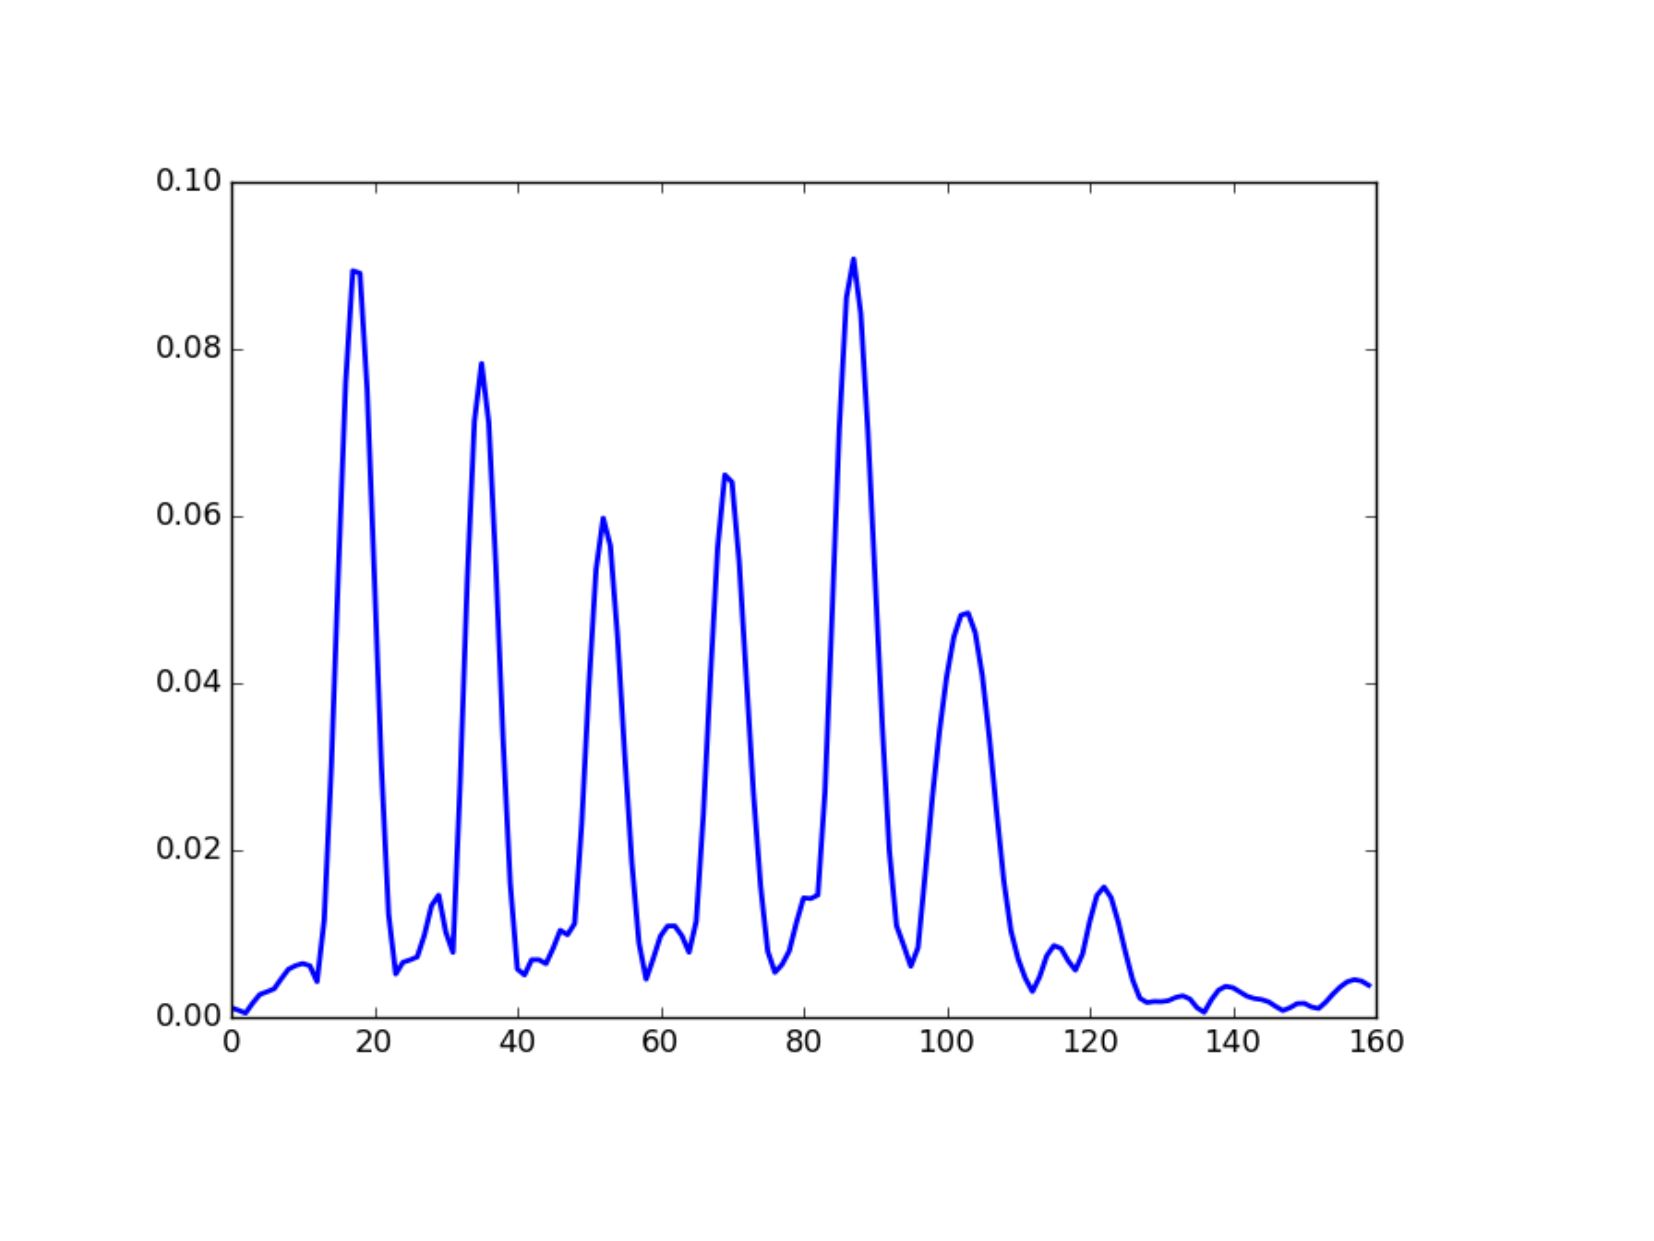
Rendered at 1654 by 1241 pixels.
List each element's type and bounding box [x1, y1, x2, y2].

picture [47, 78, 1524, 1123]
